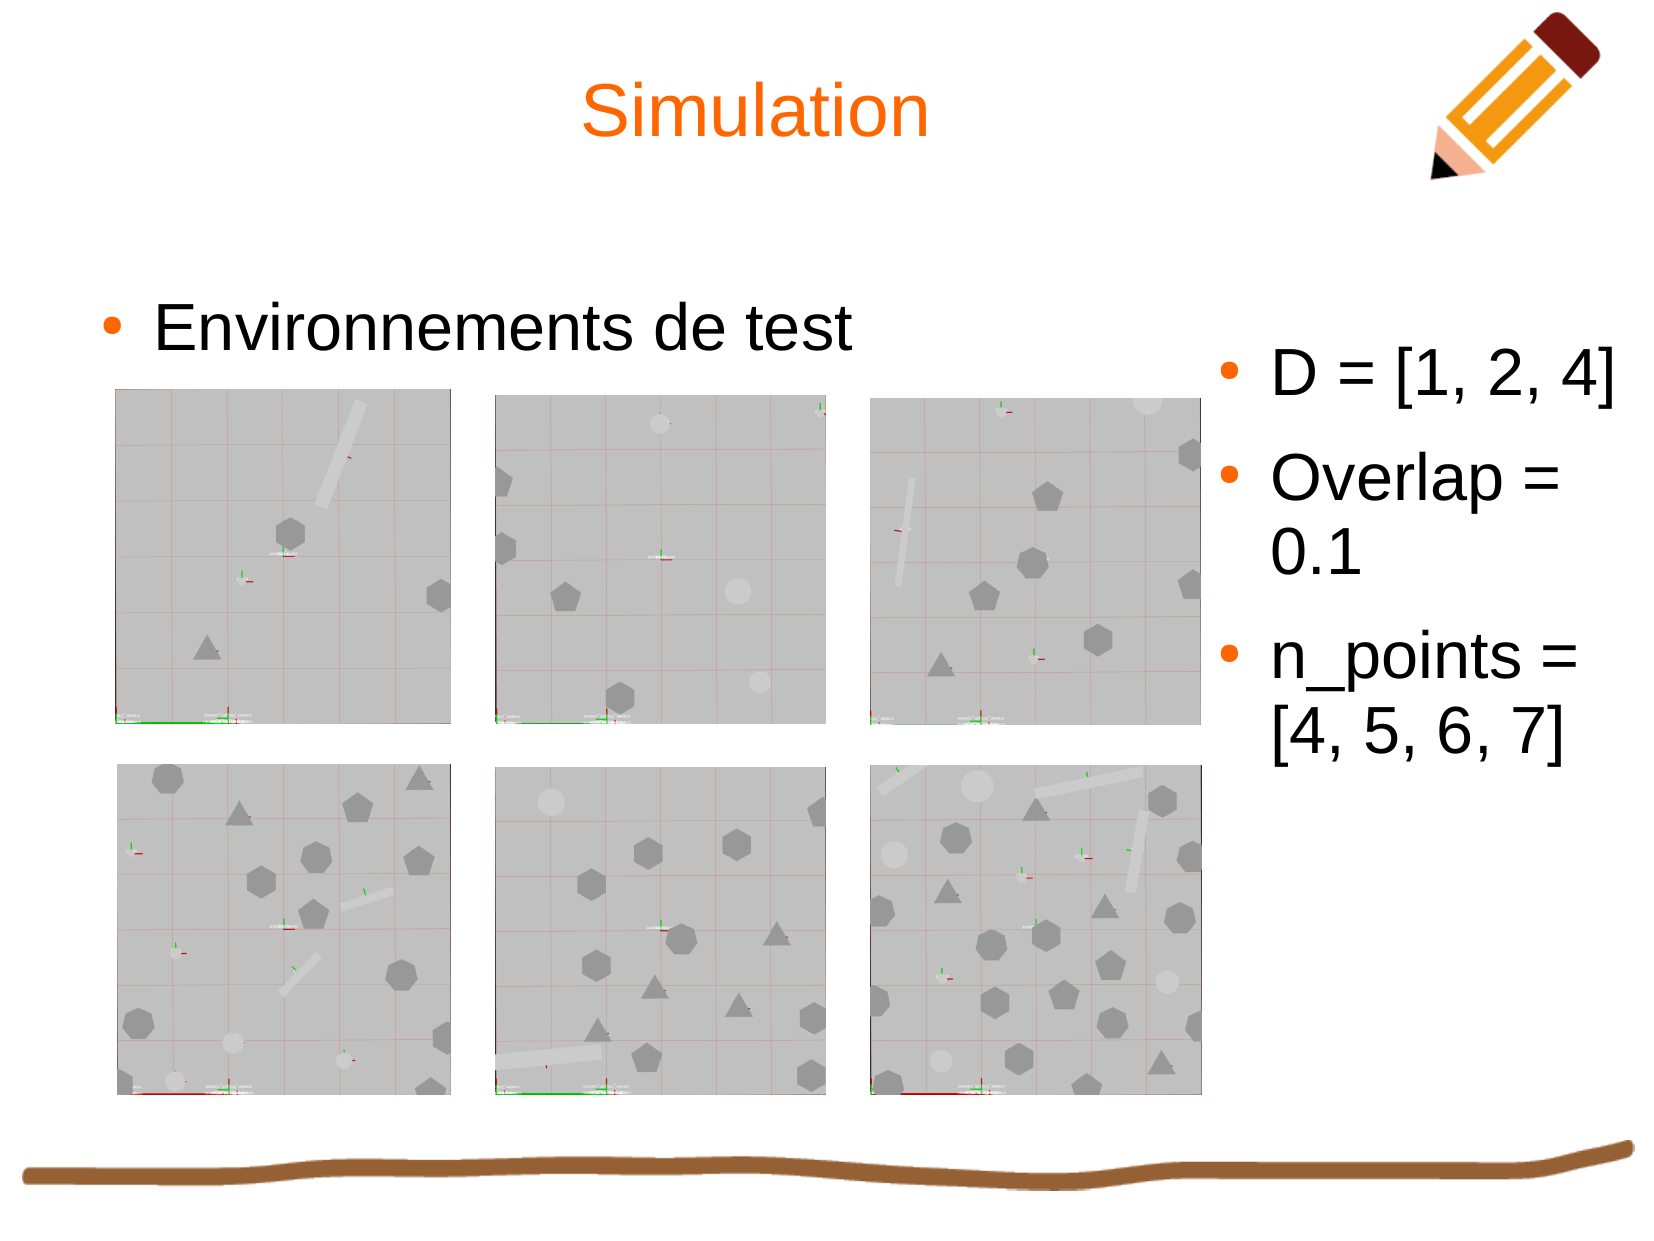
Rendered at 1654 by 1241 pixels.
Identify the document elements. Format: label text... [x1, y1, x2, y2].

picture [495, 395, 826, 724]
picture [495, 767, 826, 1096]
list Environnements de test [82, 290, 886, 376]
list D = [1, 2, 4] Overlap = 0.1 n_points = [4, 5, 6, 7] [1200, 335, 1654, 1111]
picture [870, 398, 1200, 725]
picture [117, 764, 451, 1096]
picture [115, 389, 451, 724]
picture [870, 765, 1200, 1096]
picture [22, 1140, 1635, 1191]
picture [1430, 12, 1601, 181]
title Simulation [82, 49, 1430, 172]
